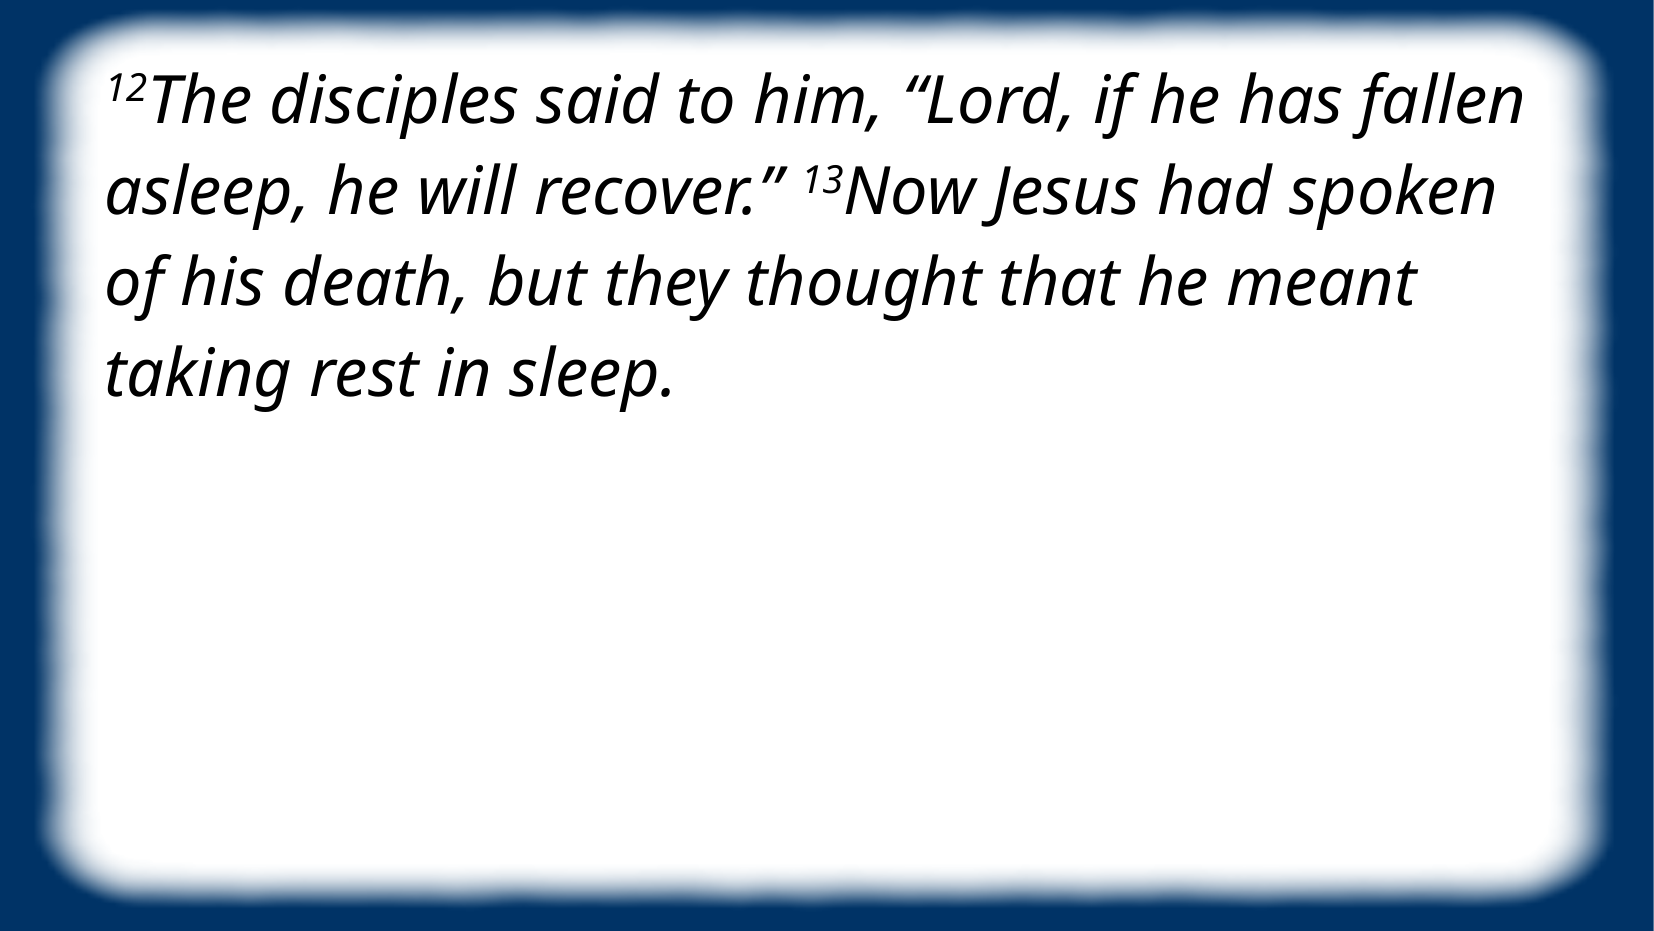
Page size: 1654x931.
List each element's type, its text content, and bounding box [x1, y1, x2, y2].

picture [0, 0, 1654, 931]
text_box 12The disciples said to him, “Lord, if he has fallen asleep, he will recover.” 13Now Jesus had spoken of his death, but they thought that he meant taking rest in sleep. [90, 45, 1561, 415]
